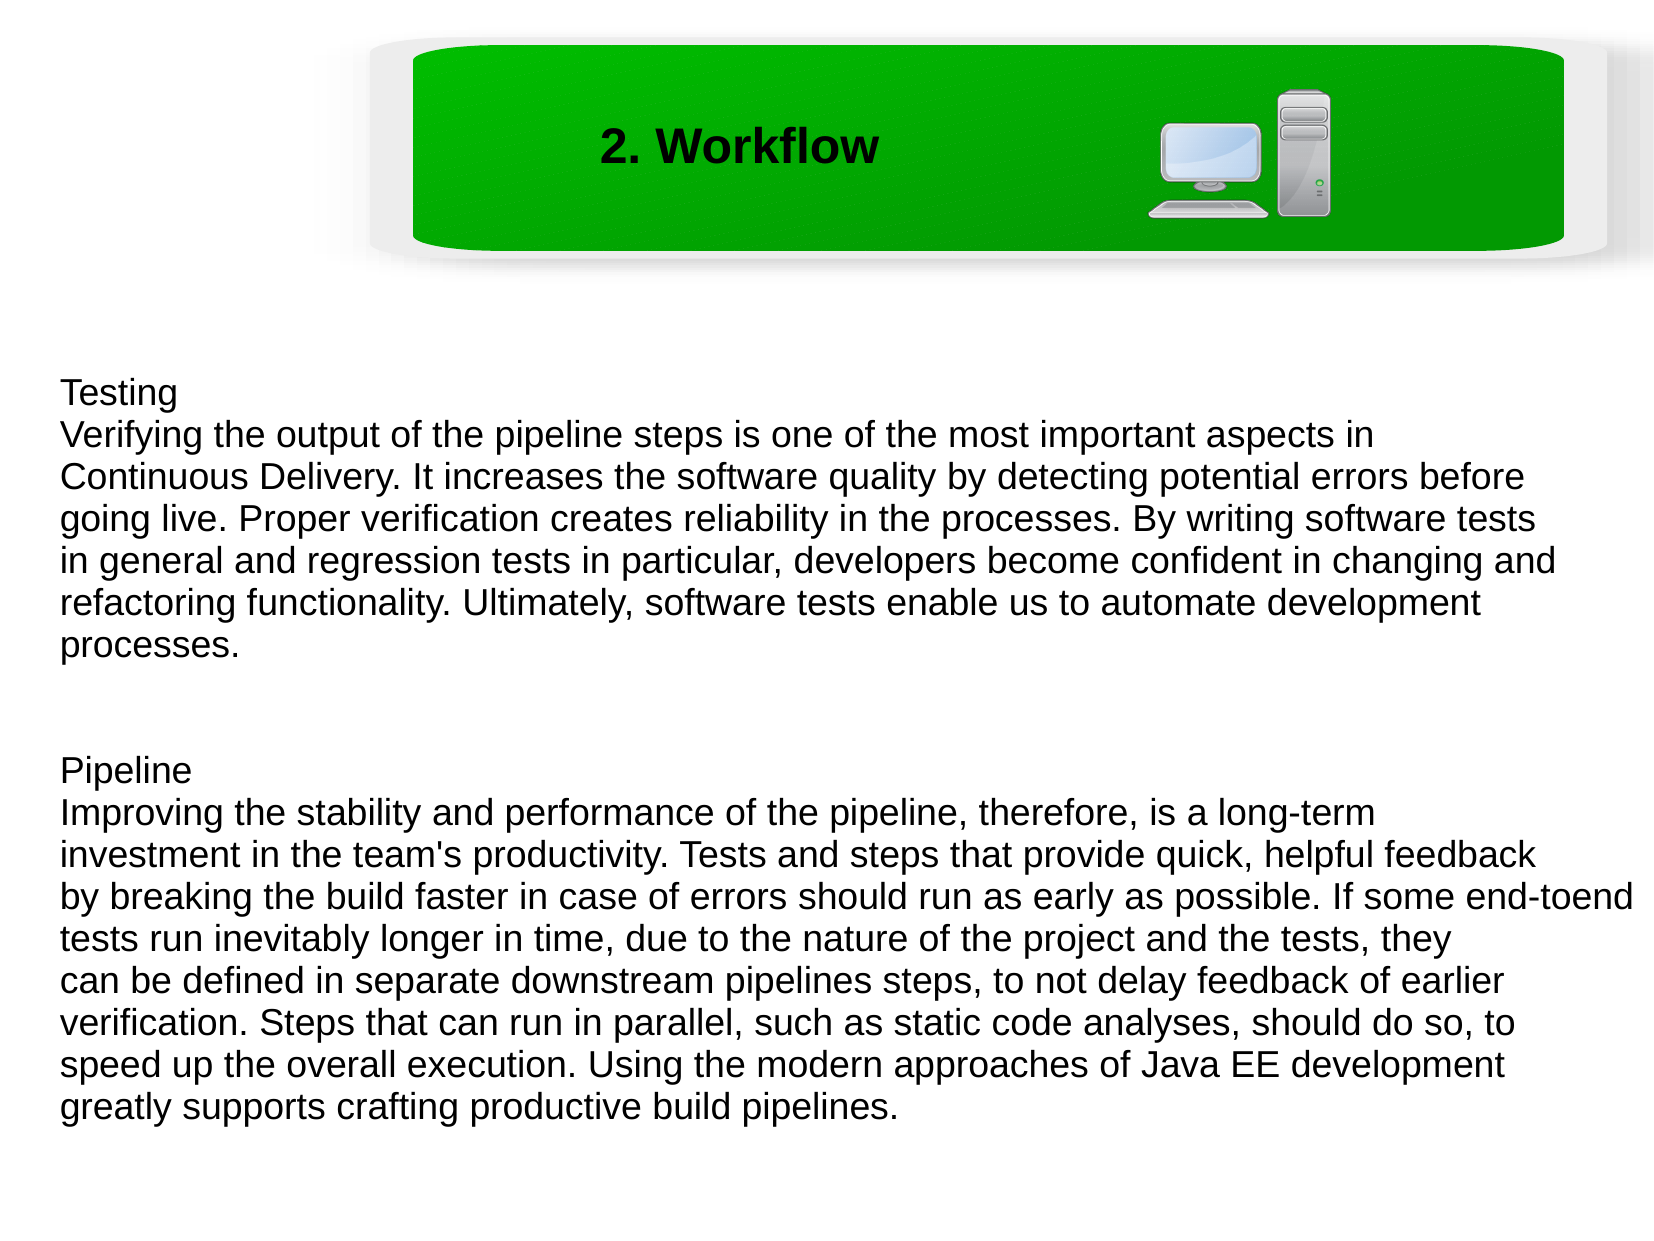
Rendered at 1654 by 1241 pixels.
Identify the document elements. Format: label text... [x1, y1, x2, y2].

text_box 2. Workflow [585, 111, 1381, 241]
picture [255, 18, 1654, 286]
text_box Testing Verifying the output of the pipeline steps is one of the most important aspects in Continuous Delivery. It increases the software quality by detecting potential errors before going live. Proper verification creates reliability in the processes. By writing software tests in general and regression tests in particular, developers become confident in changing and refactoring functionality. Ultimately, software tests enable us to automate development processes. Pipeline Improving the stability and performance of the pipeline, therefore, is a long-term investment in the team's productivity. Tests and steps that provide quick, helpful feedback by breaking the build faster in case of errors should run as early as possible. If some end-toend tests run inevitably longer in time, due to the nature of the project and the tests, they can be defined in separate downstream pipelines steps, to not delay feedback of earlier verification. Steps that can run in parallel, such as static code analyses, should do so, to speed up the overall execution. Using the modern approaches of Java EE development greatly supports crafting productive build pipelines. [45, 279, 1649, 1241]
